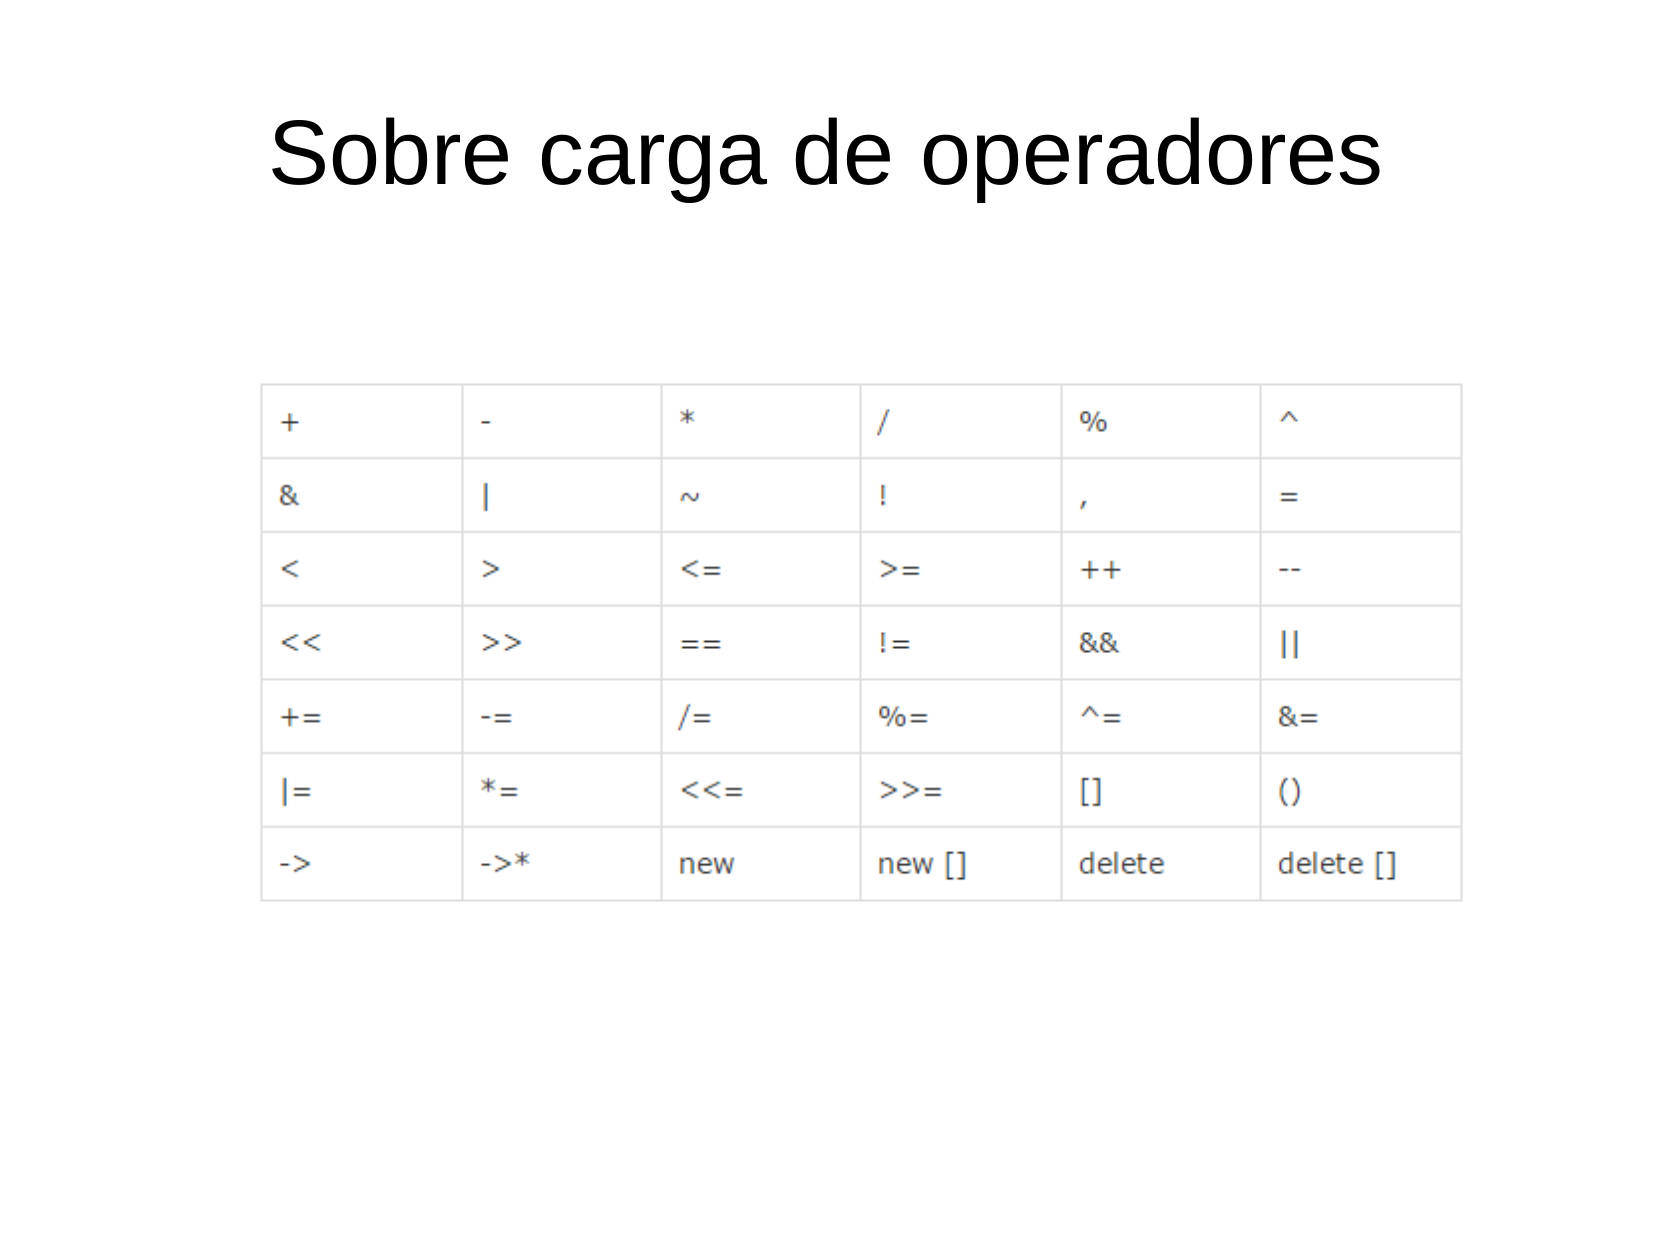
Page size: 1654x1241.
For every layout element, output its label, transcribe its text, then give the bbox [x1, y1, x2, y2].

title Sobre carga de operadores [82, 49, 1571, 257]
picture [255, 376, 1469, 910]
